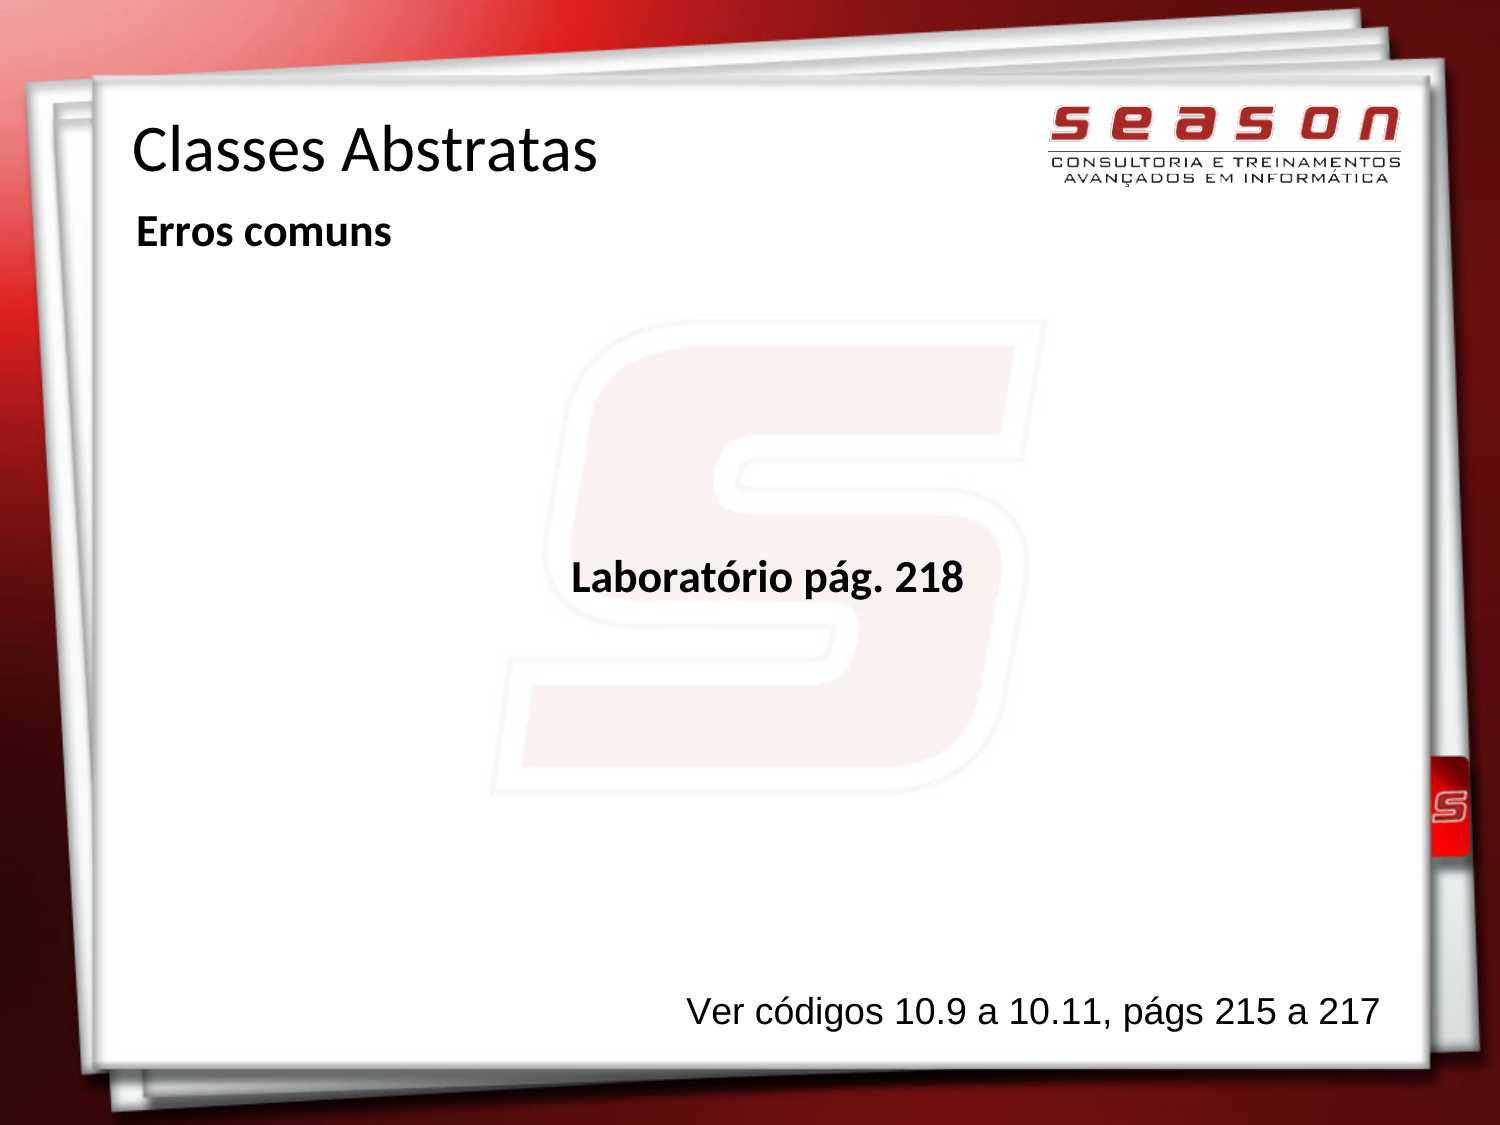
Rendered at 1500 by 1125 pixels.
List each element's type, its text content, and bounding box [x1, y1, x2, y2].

text_box Laboratório pág. 218 [208, 357, 1328, 792]
text_box Erros comuns [119, 200, 1240, 256]
title Classes Abstratas [118, 33, 1394, 257]
picture [0, 0, 1500, 1125]
text_box Ver códigos 10.9 a 10.11, págs 215 a 217 [649, 979, 1396, 1040]
